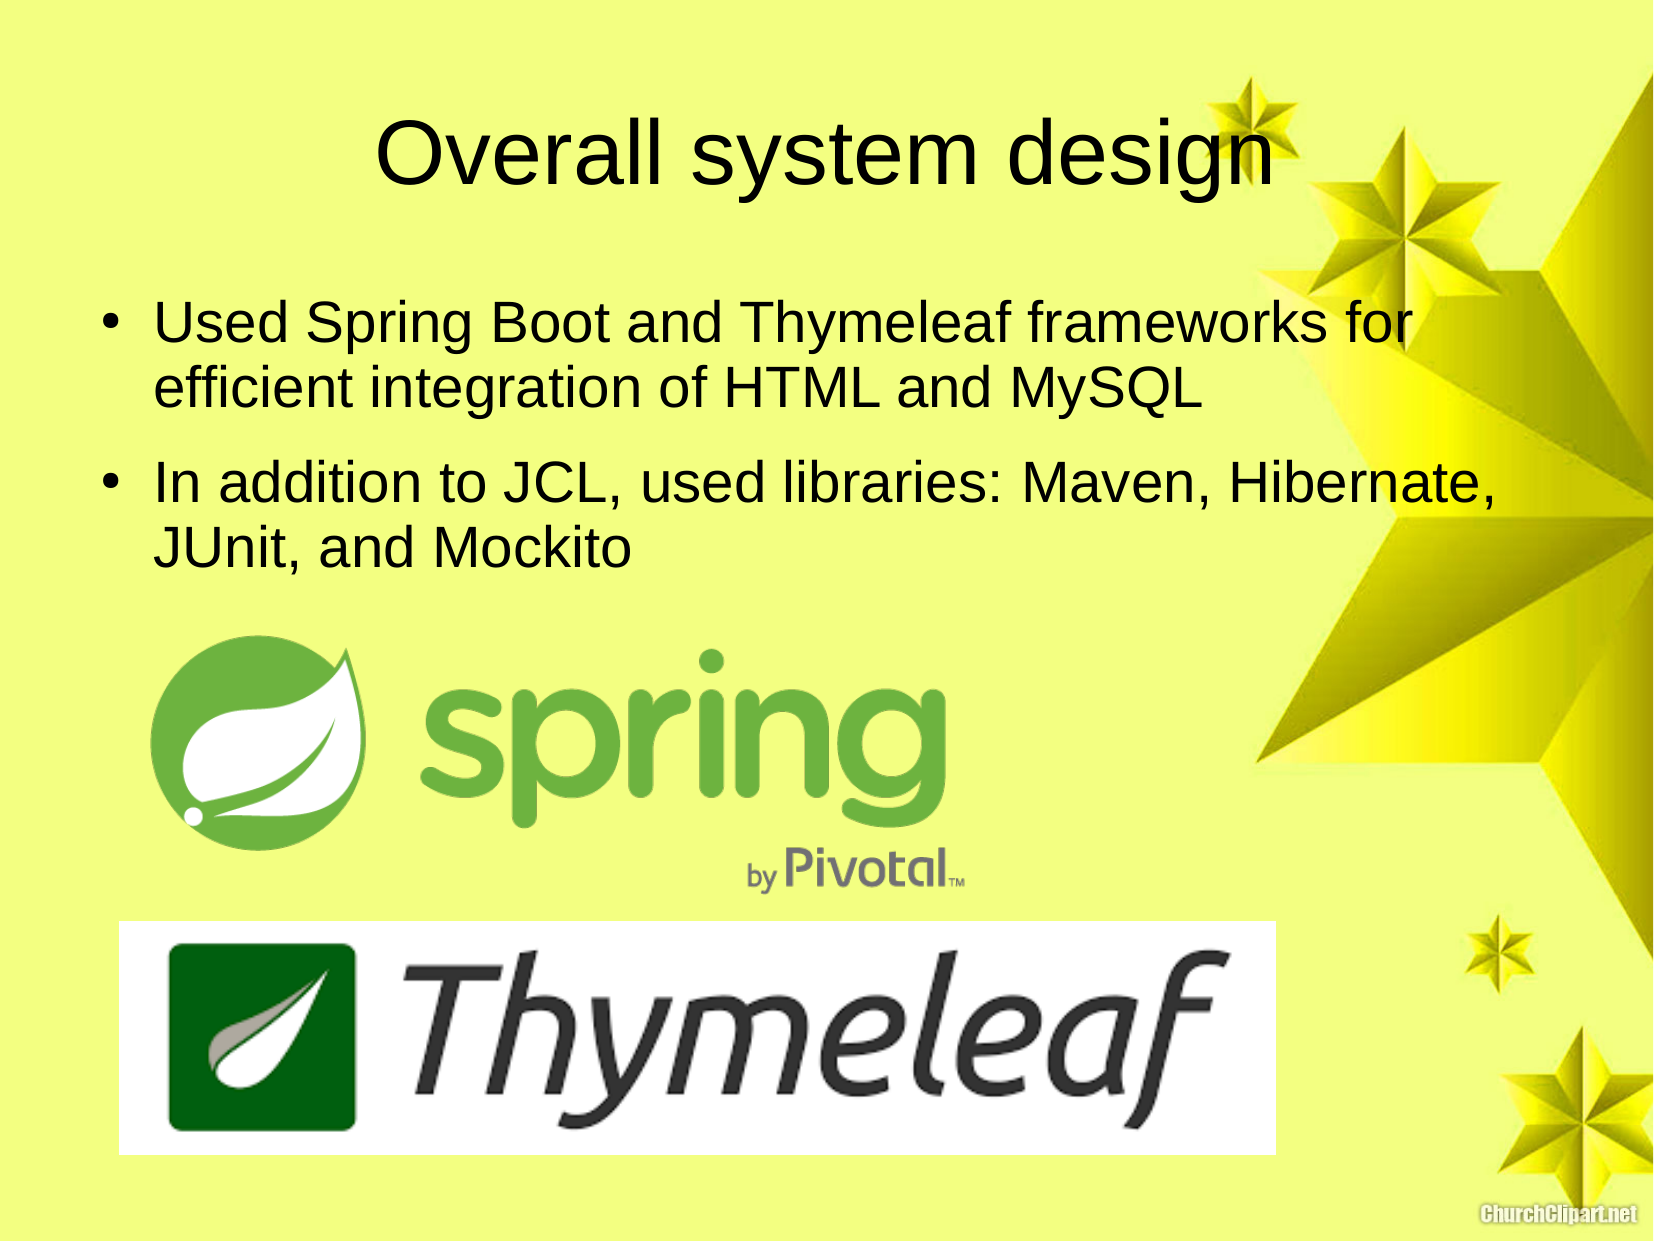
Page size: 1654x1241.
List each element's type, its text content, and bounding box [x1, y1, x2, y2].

title Overall system design [82, 49, 1571, 257]
picture [0, 0, 1654, 1241]
list Used Spring Boot and Thymeleaf frameworks for efficient integration of HTML and MySQL In addition to JCL, used libraries: Maven, Hibernate, JUnit, and Mockito [82, 290, 1571, 1010]
